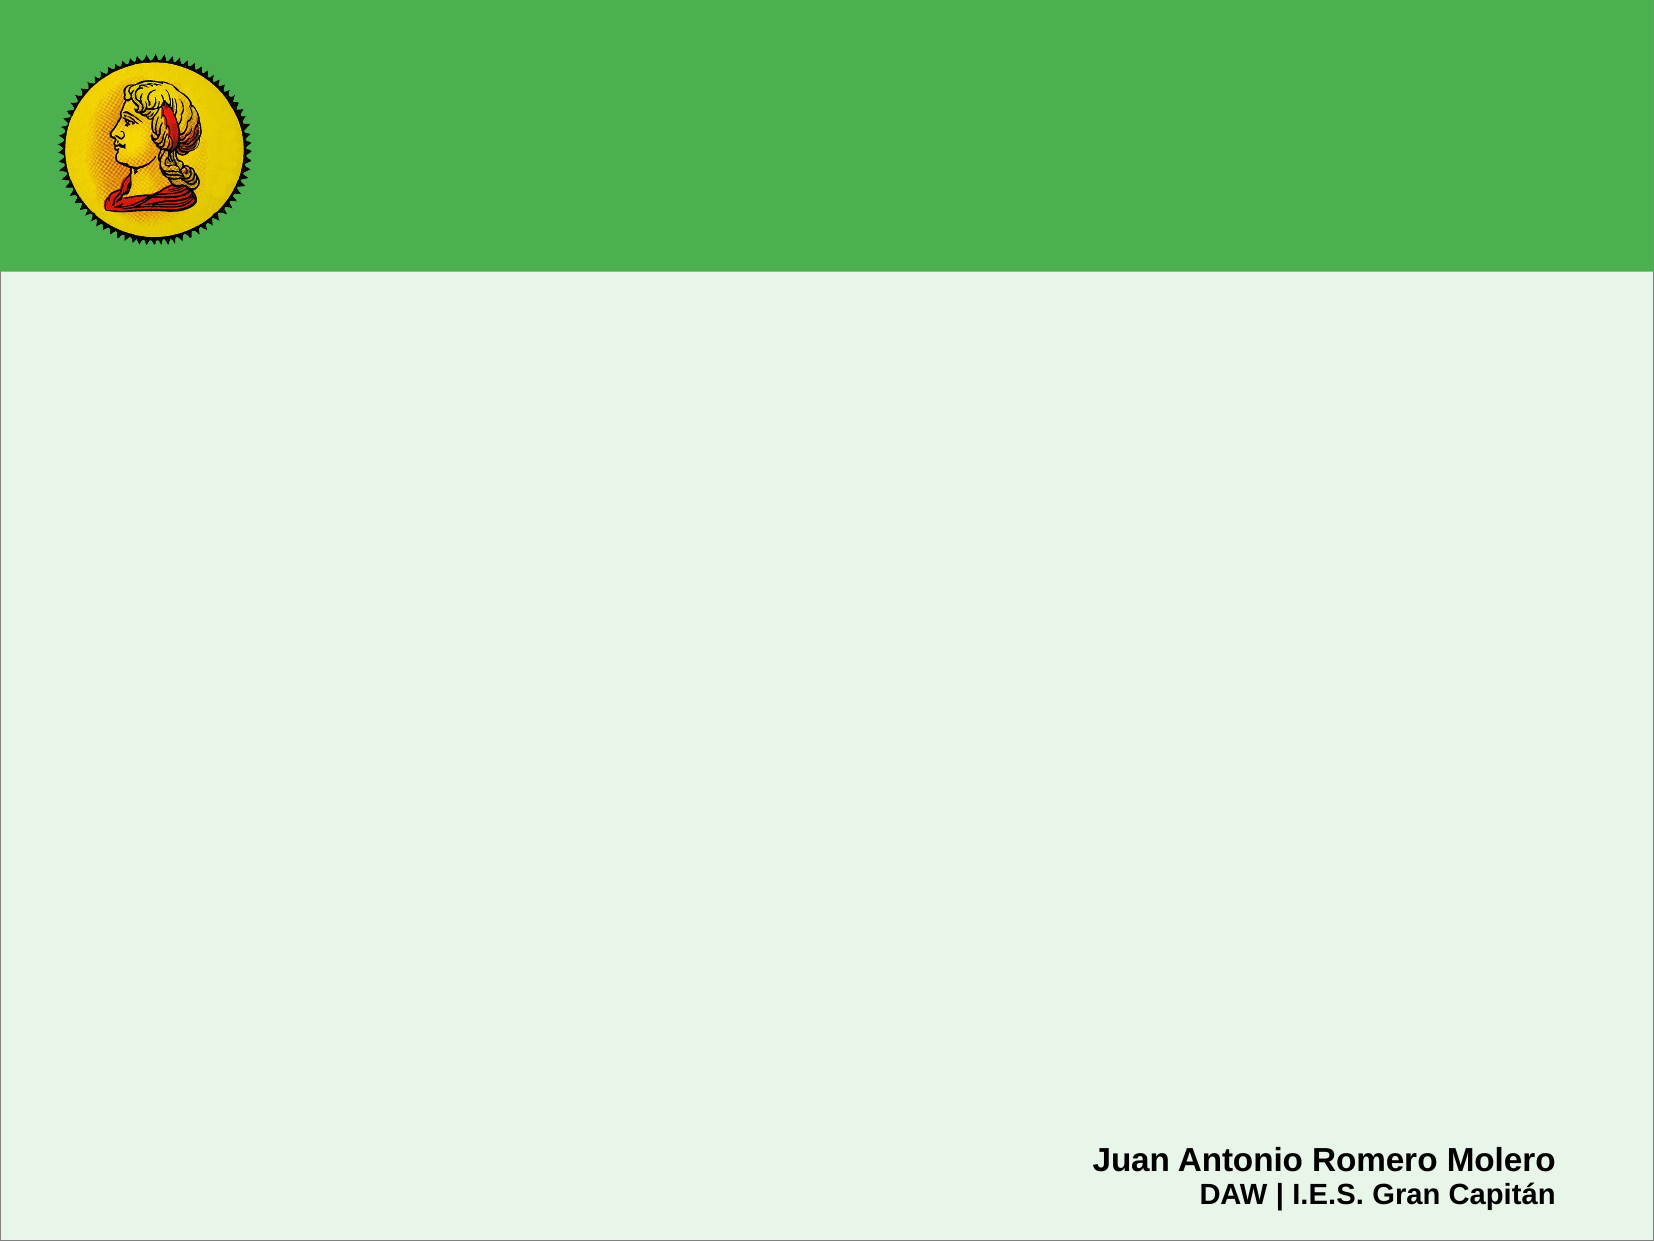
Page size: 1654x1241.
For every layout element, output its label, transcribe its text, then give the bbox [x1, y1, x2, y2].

picture [57, 53, 252, 245]
text_box Juan Antonio Romero Molero DAW | I.E.S. Gran Capitán [212, 1133, 1571, 1241]
